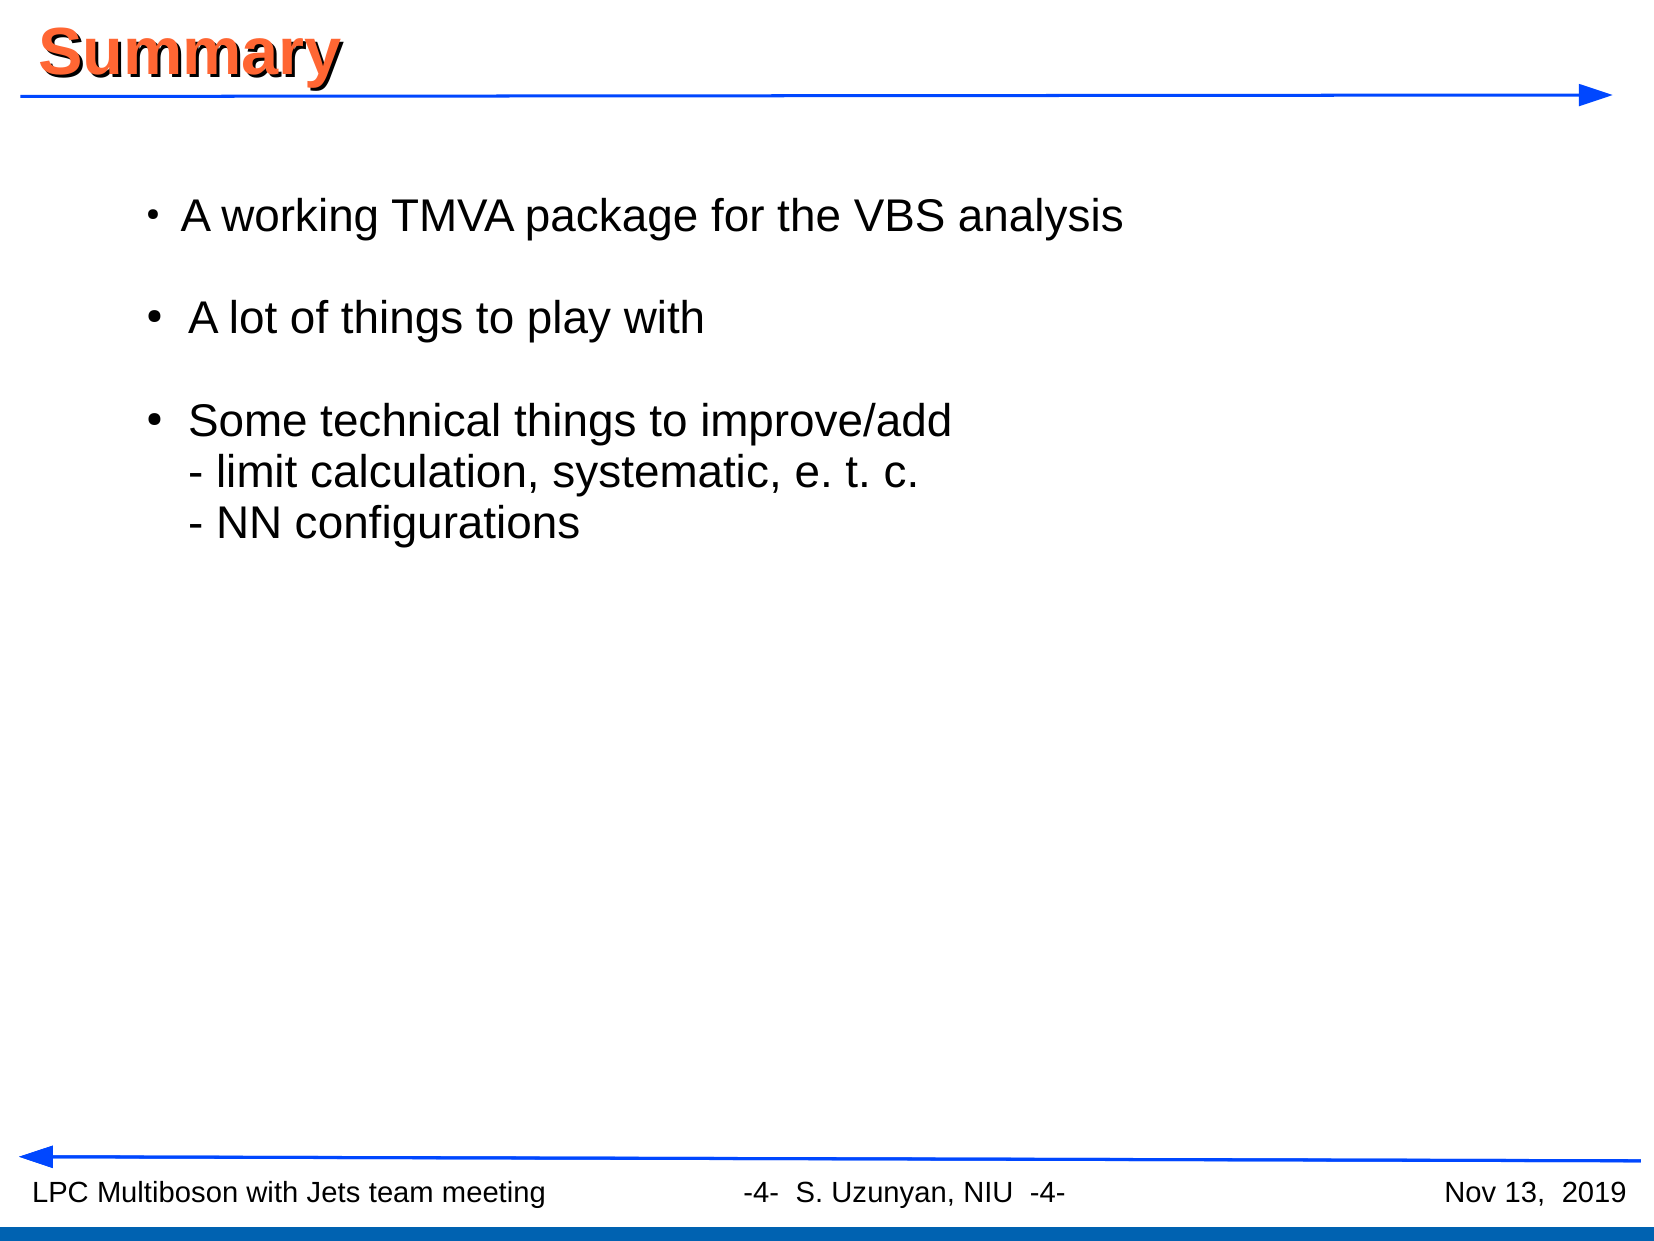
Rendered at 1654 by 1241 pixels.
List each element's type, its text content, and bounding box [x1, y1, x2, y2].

text_box LPC Multiboson with Jets team meeting -4- S. Uzunyan, NIU -4- Nov 13, 2019 [17, 1168, 1654, 1229]
text_box Summary [4, 6, 1527, 97]
text_box A working TMVA package for the VBS analysis A lot of things to play with Some technical things to improve/add - limit calculation, systematic, e. t. c. - NN configurations [131, 182, 1408, 553]
